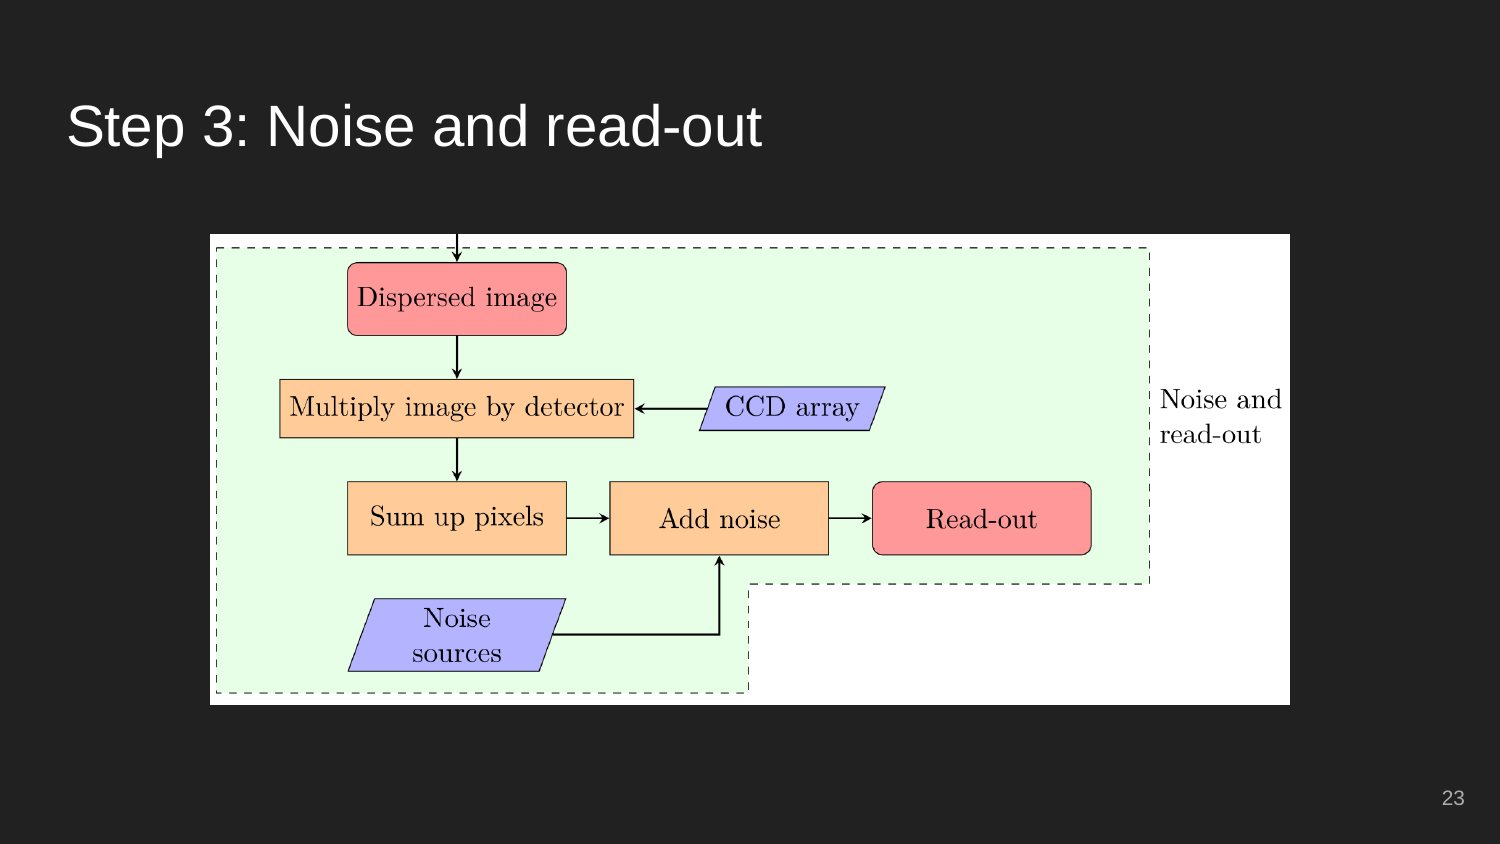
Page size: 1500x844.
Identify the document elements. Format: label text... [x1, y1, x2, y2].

picture [210, 234, 1290, 705]
slide_number <number> [1389, 764, 1480, 830]
title Step 3: Noise and read-out [51, 72, 1449, 167]
